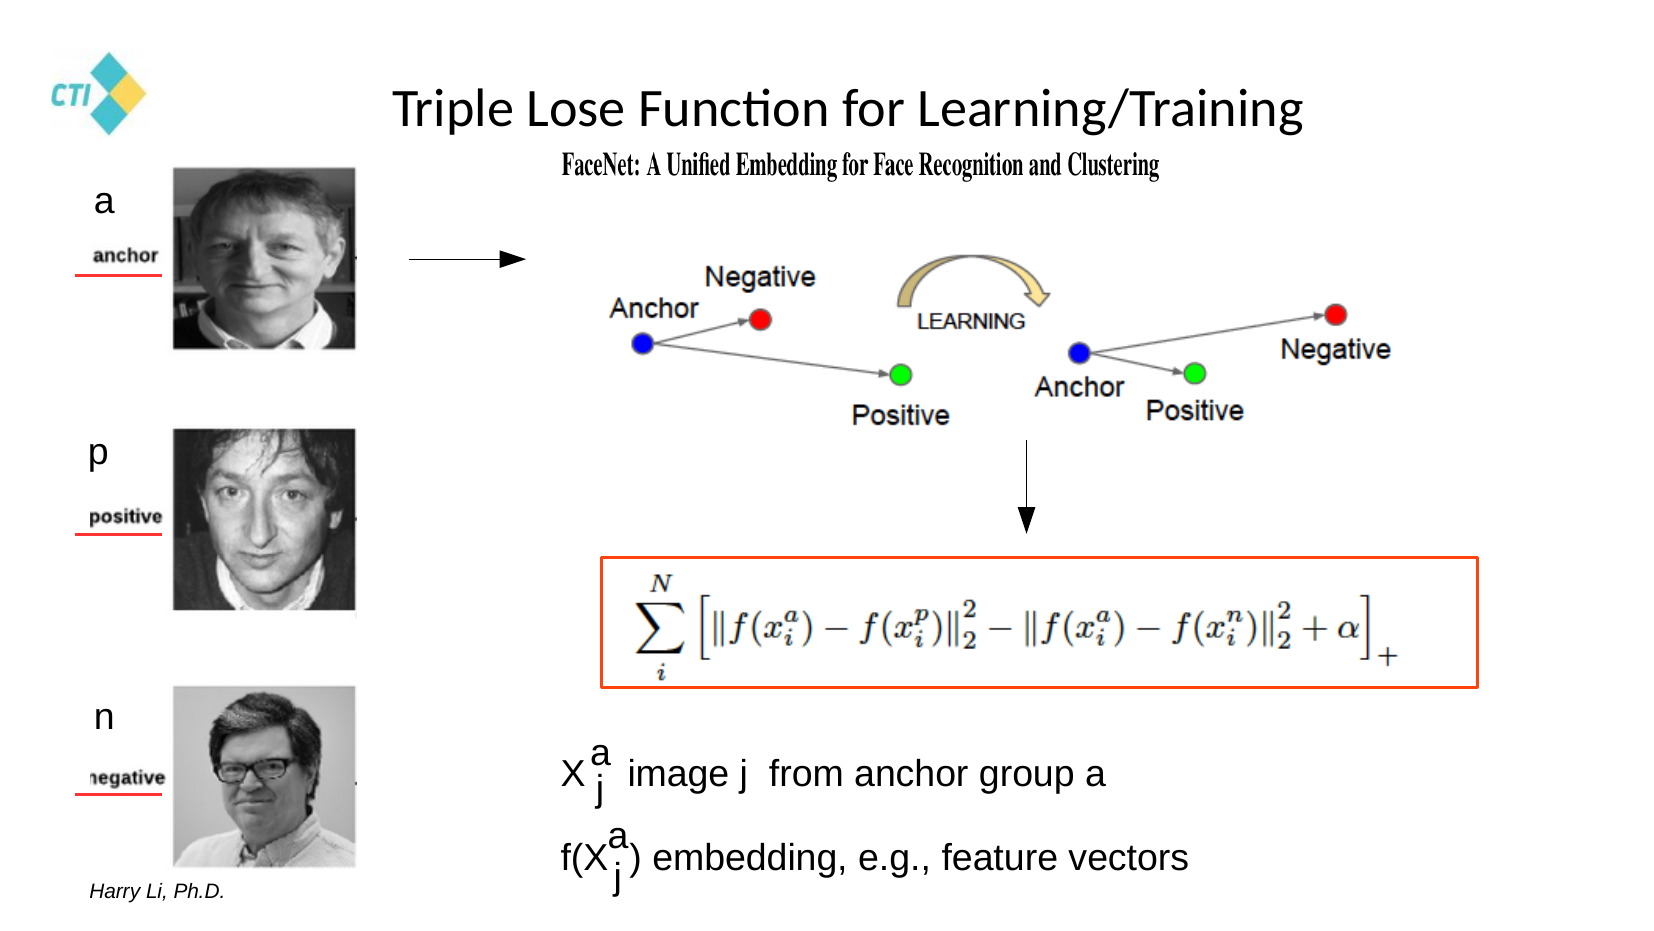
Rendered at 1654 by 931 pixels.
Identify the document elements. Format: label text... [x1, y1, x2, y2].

text_box j [581, 782, 620, 817]
picture [90, 157, 357, 871]
text_box X image j from anchor group a f(X ) embedding, e.g., feature vectors [545, 745, 598, 887]
picture [602, 219, 1400, 441]
text_box Harry Li, Ph.D. [74, 870, 241, 910]
text_box a [575, 724, 626, 782]
picture [51, 47, 150, 138]
text_box a [79, 172, 147, 229]
text_box a [592, 806, 644, 864]
text_box Triple Lose Function for Learning/Training [214, 65, 1471, 185]
picture [559, 146, 1164, 192]
text_box n [79, 688, 147, 746]
text_box j [598, 864, 637, 906]
picture [622, 559, 1403, 686]
text_box X image j from anchor group a f(X ) embedding, e.g., feature vectors [620, 745, 1324, 887]
text_box p [73, 423, 141, 481]
